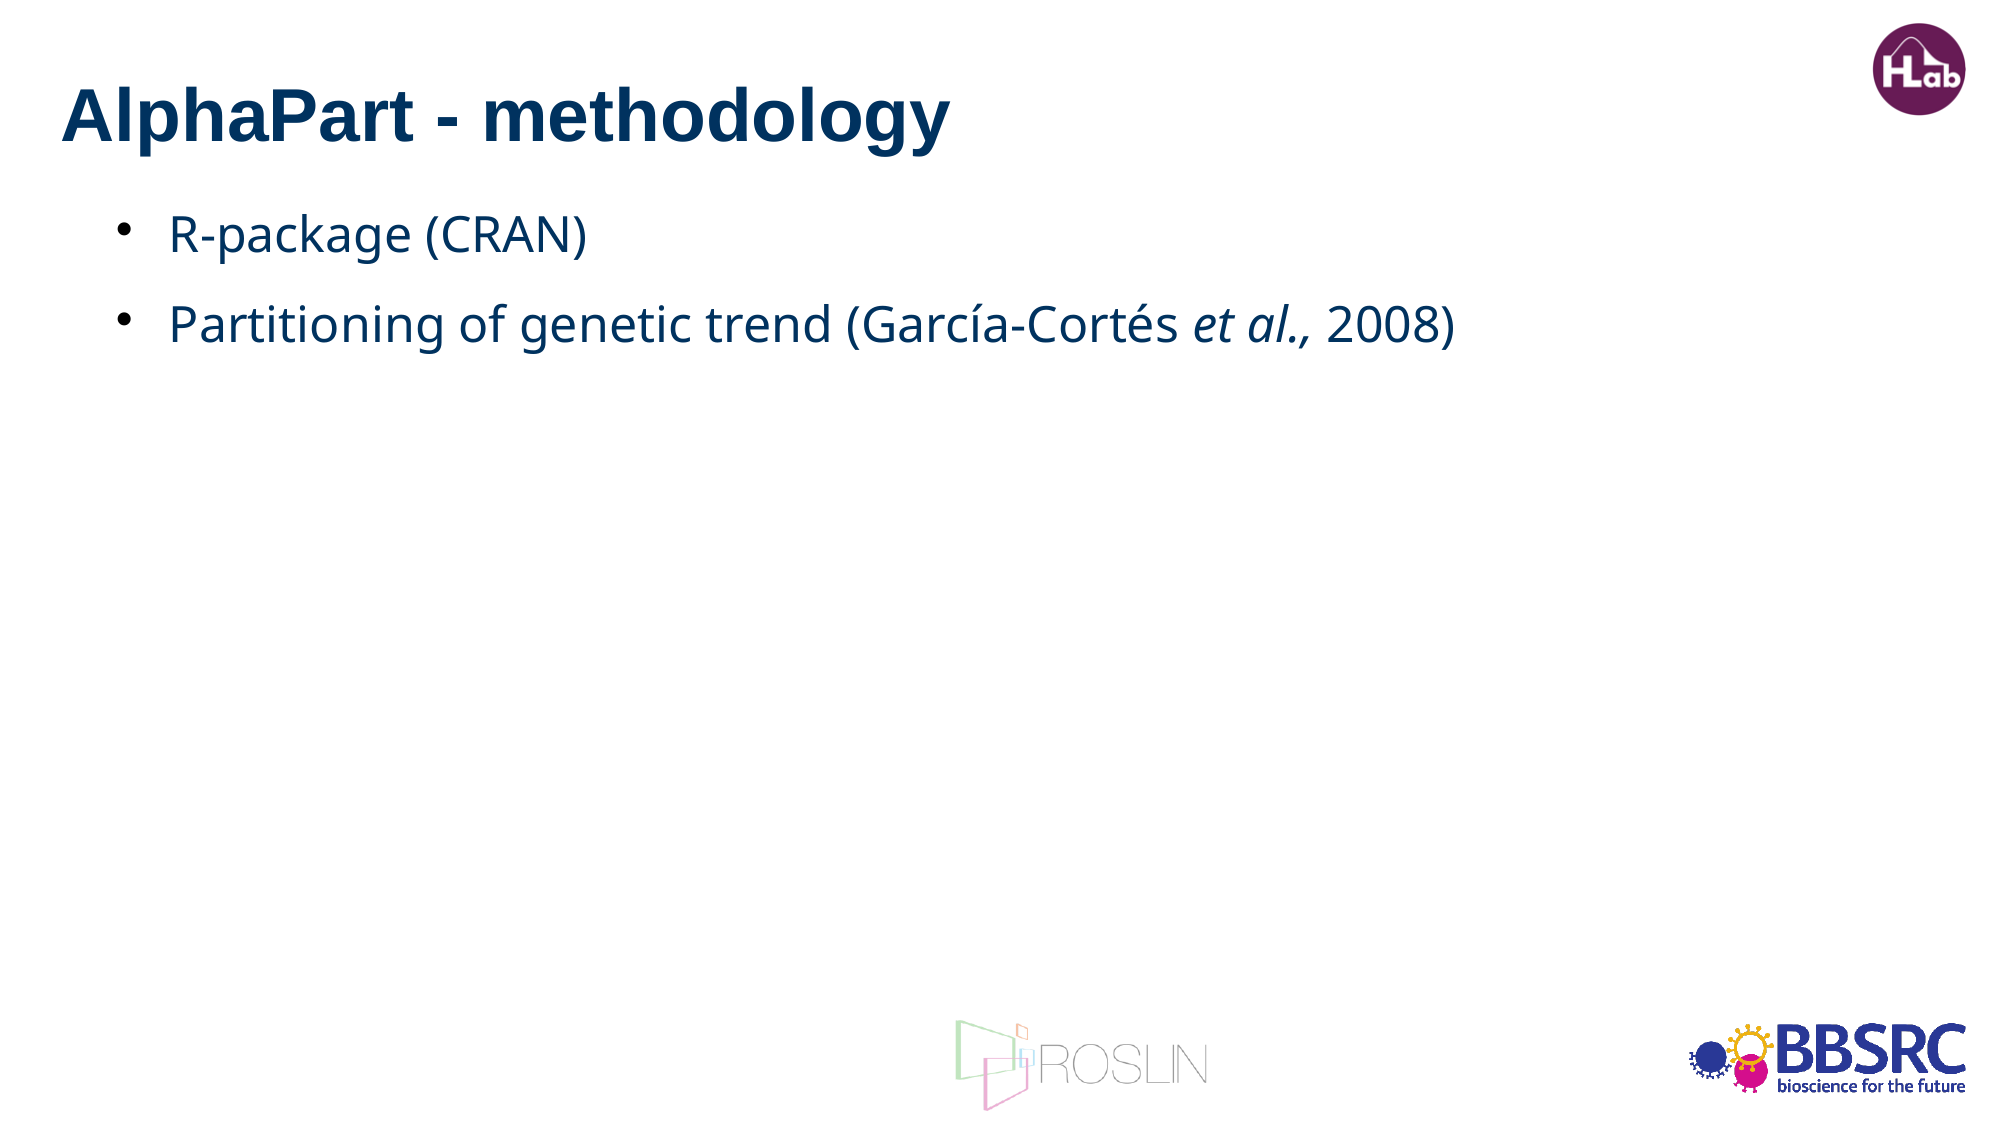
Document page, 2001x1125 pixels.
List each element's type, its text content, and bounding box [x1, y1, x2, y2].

text_box R-package (CRAN) Partitioning of genetic trend (García-Cortés et al., 2008) [83, 165, 1966, 964]
picture [948, 985, 1220, 1125]
picture [1687, 1020, 1966, 1099]
text_box AlphaPart - methodology [46, 59, 1926, 166]
picture [1872, 21, 1966, 116]
